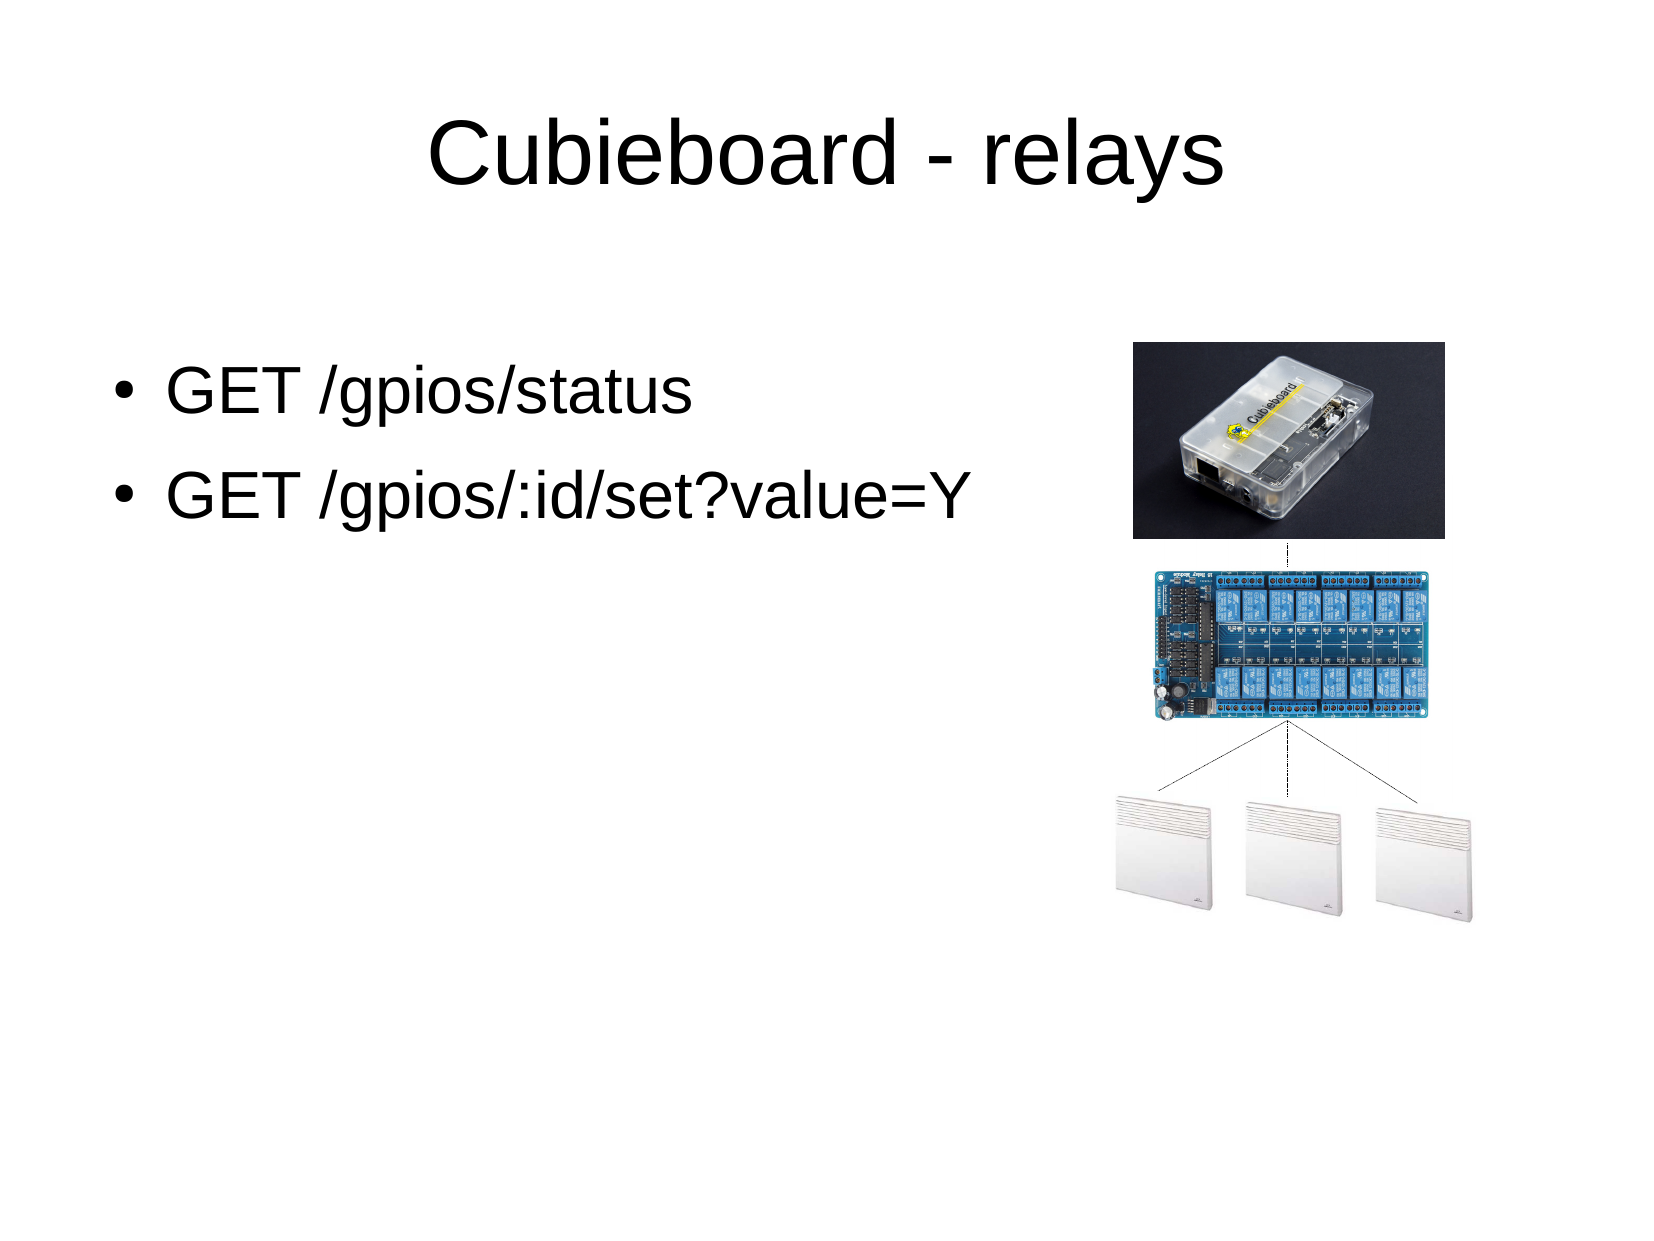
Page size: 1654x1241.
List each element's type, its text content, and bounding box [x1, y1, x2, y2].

title Cubieboard - relays [82, 49, 1571, 257]
list GET /gpios/status GET /gpios/:id/set?value=Y [94, 249, 1583, 969]
